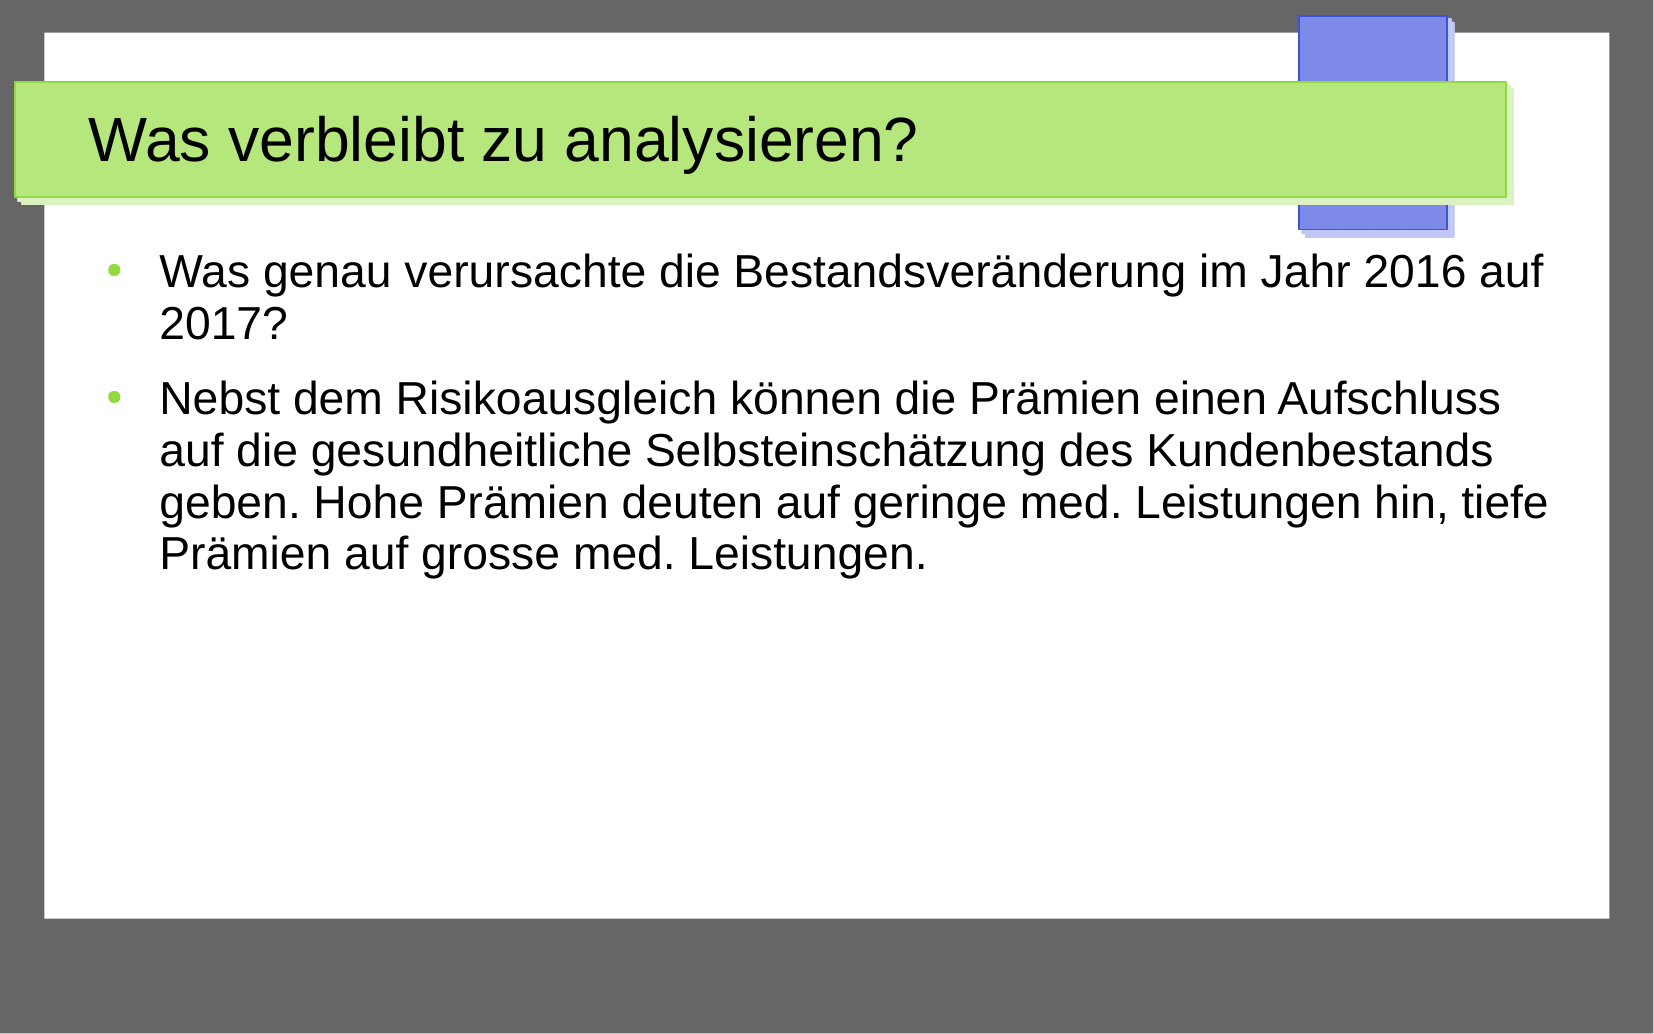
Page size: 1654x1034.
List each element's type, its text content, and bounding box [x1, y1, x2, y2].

list Was genau verursachte die Bestandsveränderung im Jahr 2016 auf 2017? Nebst dem Risikoausgleich können die Prämien einen Aufschluss auf die gesundheitliche Selbsteinschätzung des Kundenbestands geben. Hohe Prämien deuten auf geringe med. Leistungen hin, tiefe Prämien auf grosse med. Leistungen. [88, 245, 1565, 903]
title Was verbleibt zu analysieren? [88, 81, 1506, 197]
